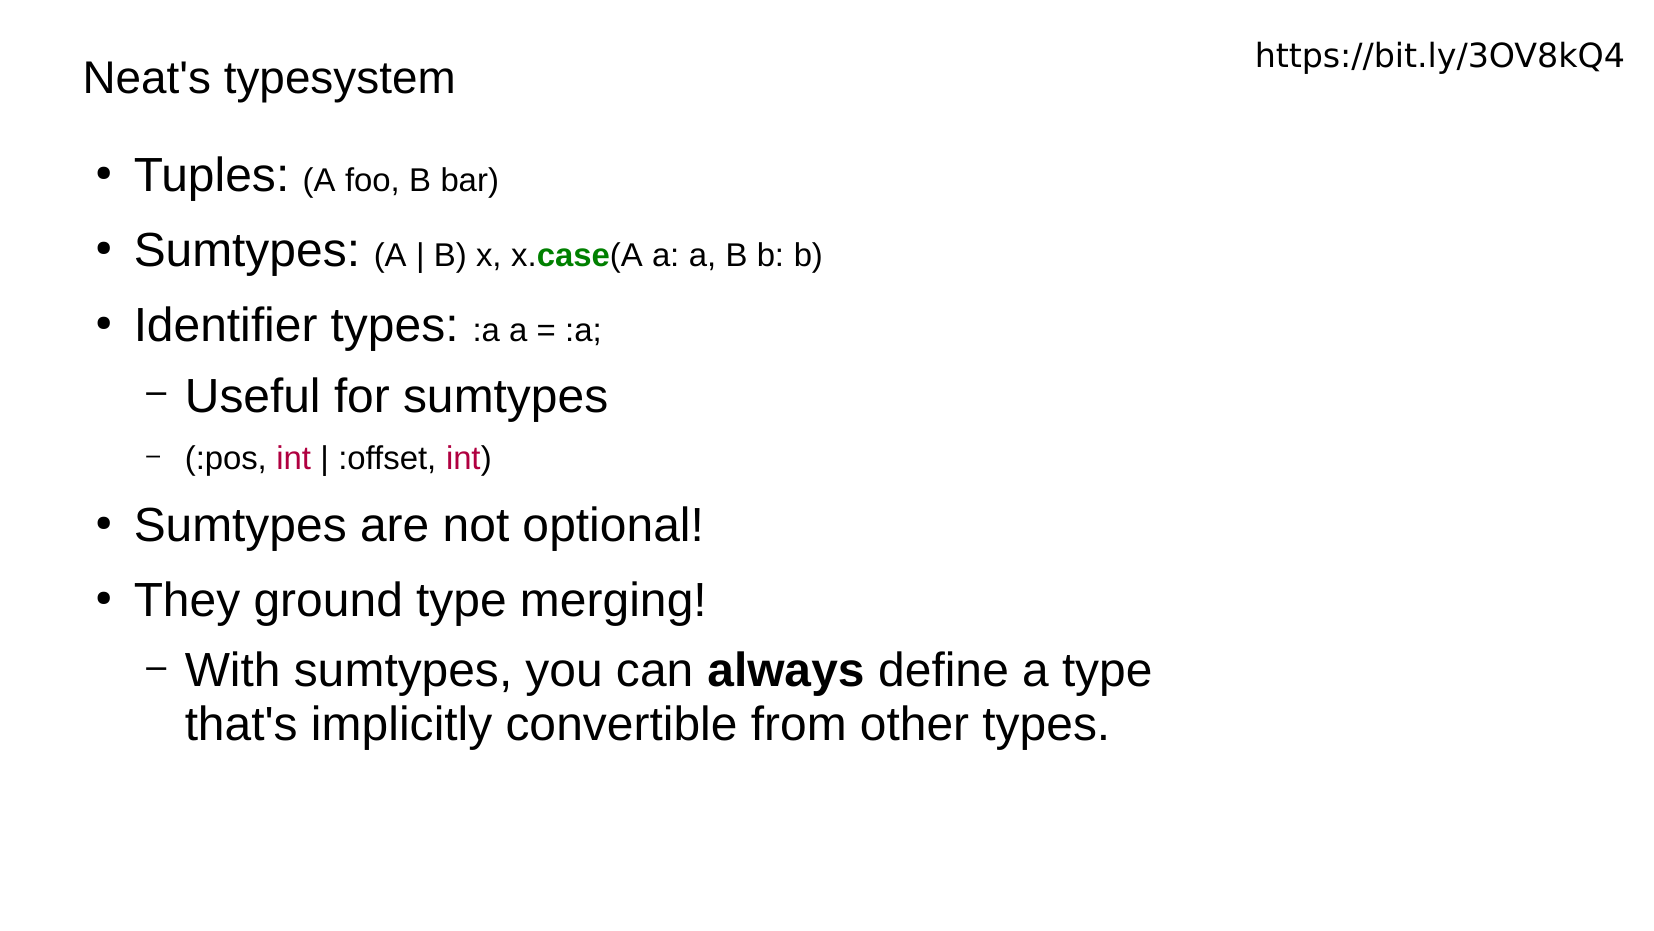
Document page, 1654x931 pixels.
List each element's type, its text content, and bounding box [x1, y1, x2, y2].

list Tuples: (A foo, B bar) Sumtypes: (A | B) x, x.case(A a: a, B b: b) Identifier types: :a a = :a; Useful for sumtypes (:pos, int | :offset, int) Sumtypes are not optional! They ground type merging! With sumtypes, you can always define a type that's implicitly convertible from other types. [82, 147, 1571, 758]
title Neat's typesystem [82, 37, 1270, 119]
